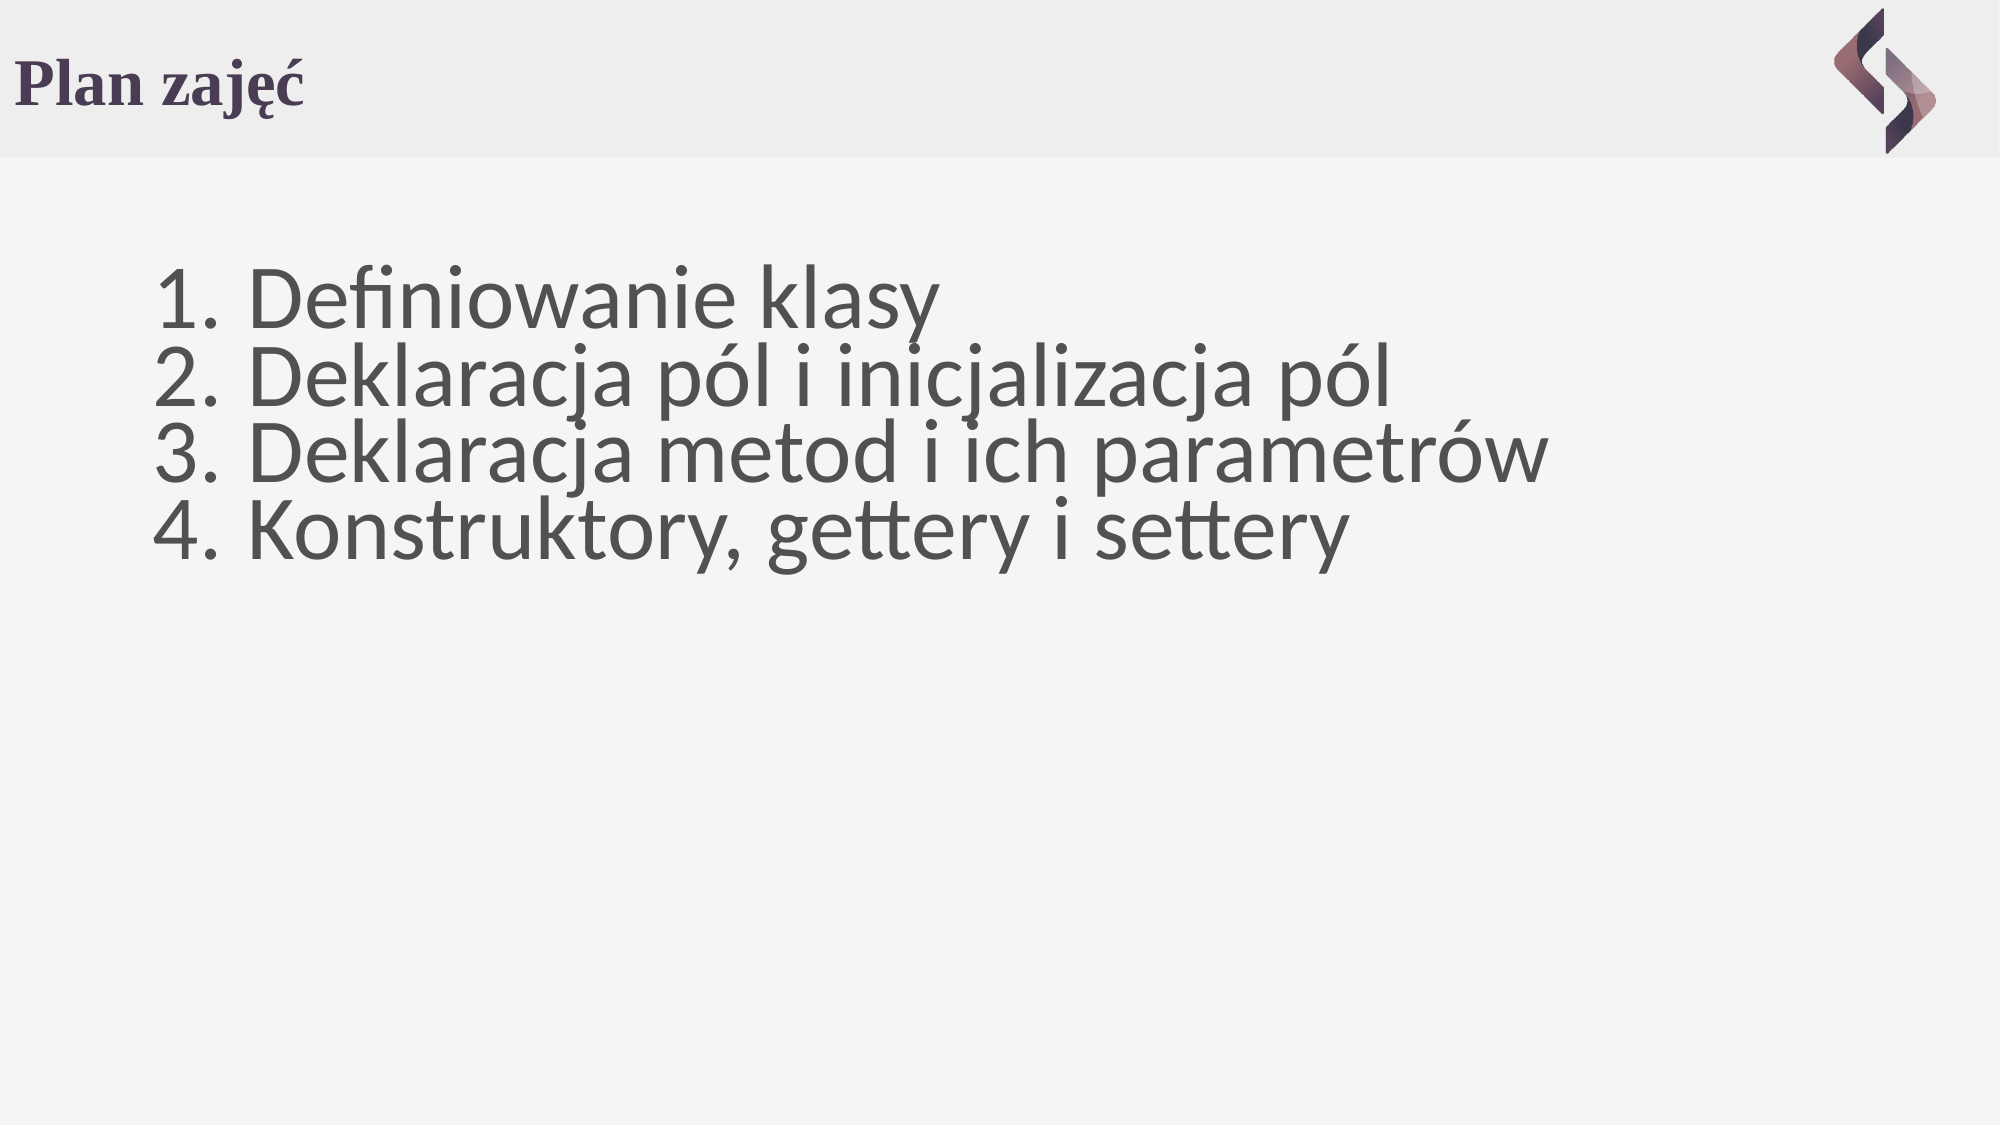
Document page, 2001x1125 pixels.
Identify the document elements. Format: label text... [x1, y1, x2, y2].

text_box Plan zajęć [0, 0, 1787, 158]
picture [1787, 0, 2001, 166]
text_box Definiowanie klasy Deklaracja pól i inicjalizacja pól Deklaracja metod i ich parametrów Konstruktory, gettery i settery [137, 252, 1862, 1030]
